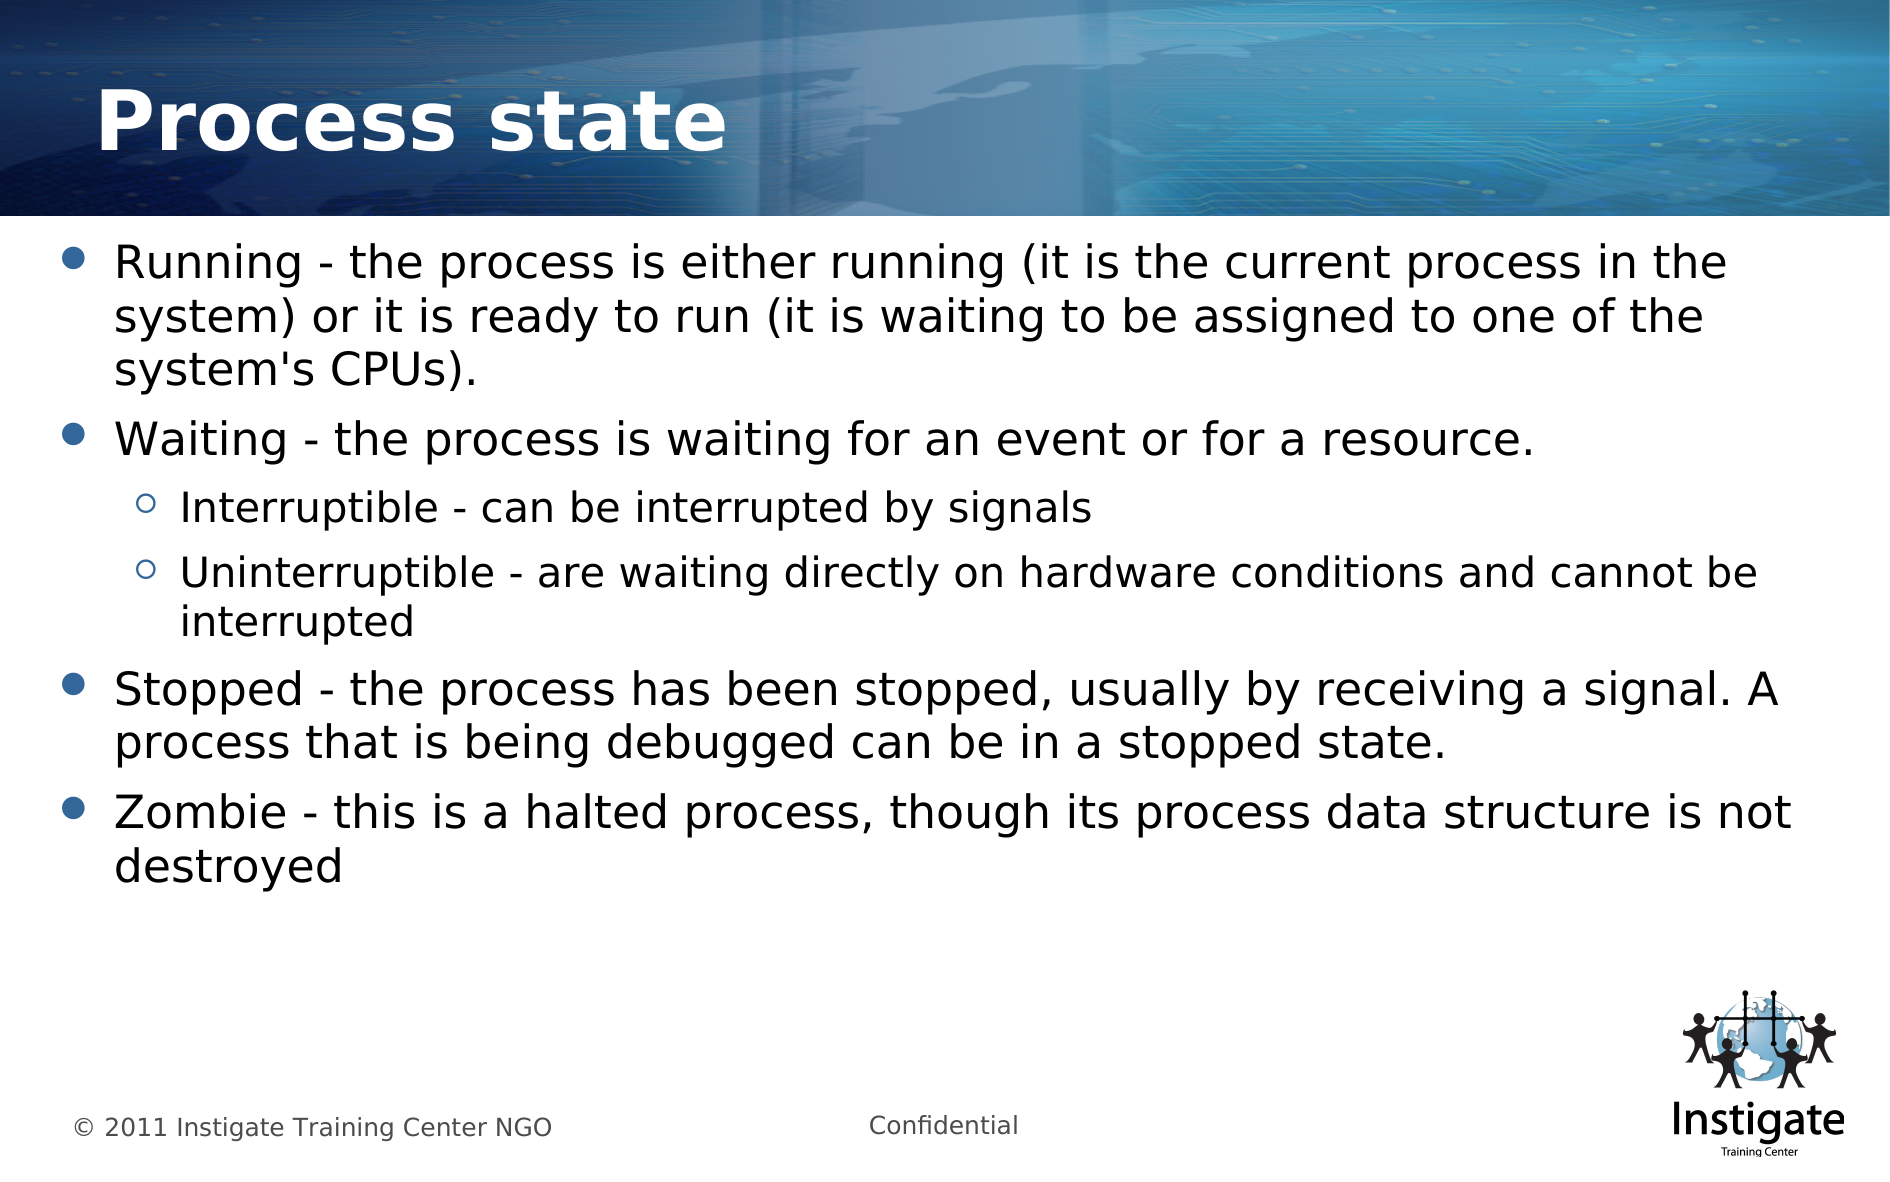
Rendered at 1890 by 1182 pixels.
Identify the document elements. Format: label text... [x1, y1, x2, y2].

picture [0, 0, 1890, 216]
picture [1674, 990, 1844, 1157]
title Process state [94, 54, 1793, 210]
list Running - the process is either running (it is the current process in the system) or it is ready to run (it is waiting to be assigned to one of the system's CPUs). Waiting - the process is waiting for an event or for a resource. Interruptible - can be interrupted by signals Uninterruptible - are waiting directly on hardware conditions and cannot be interrupted Stopped - the process has been stopped, usually by receiving a signal. A process that is being debugged can be in a stopped state. Zombie - this is a halted process, though its process data structure is not destroyed [59, 236, 1831, 1001]
